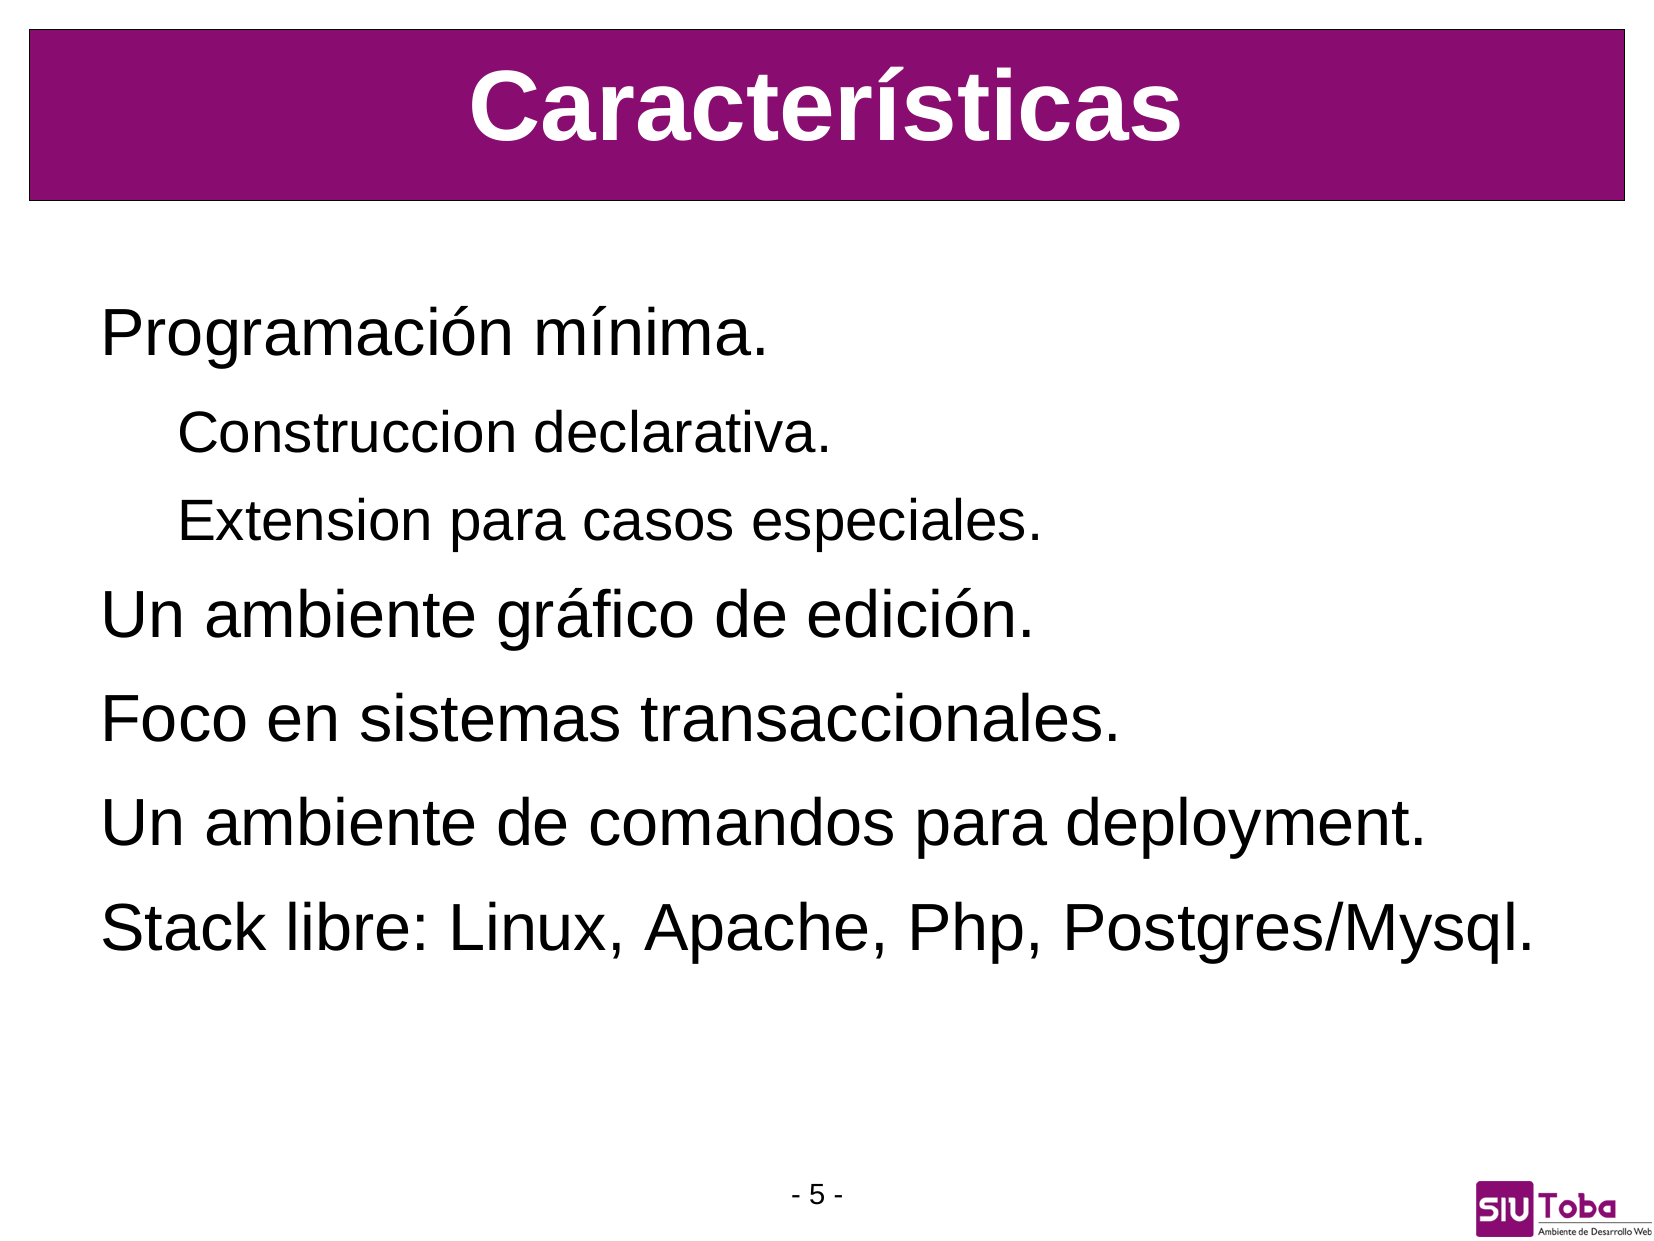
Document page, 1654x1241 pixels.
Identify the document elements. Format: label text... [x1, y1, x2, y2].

title Características [59, 47, 1595, 166]
picture [1476, 1181, 1652, 1237]
list Programación mínima. Construccion declarativa. Extension para casos especiales. Un ambiente gráfico de edición. Foco en sistemas transaccionales. Un ambiente de comandos para deployment. Stack libre: Linux, Apache, Php, Postgres/Mysql. [82, 295, 1565, 1109]
